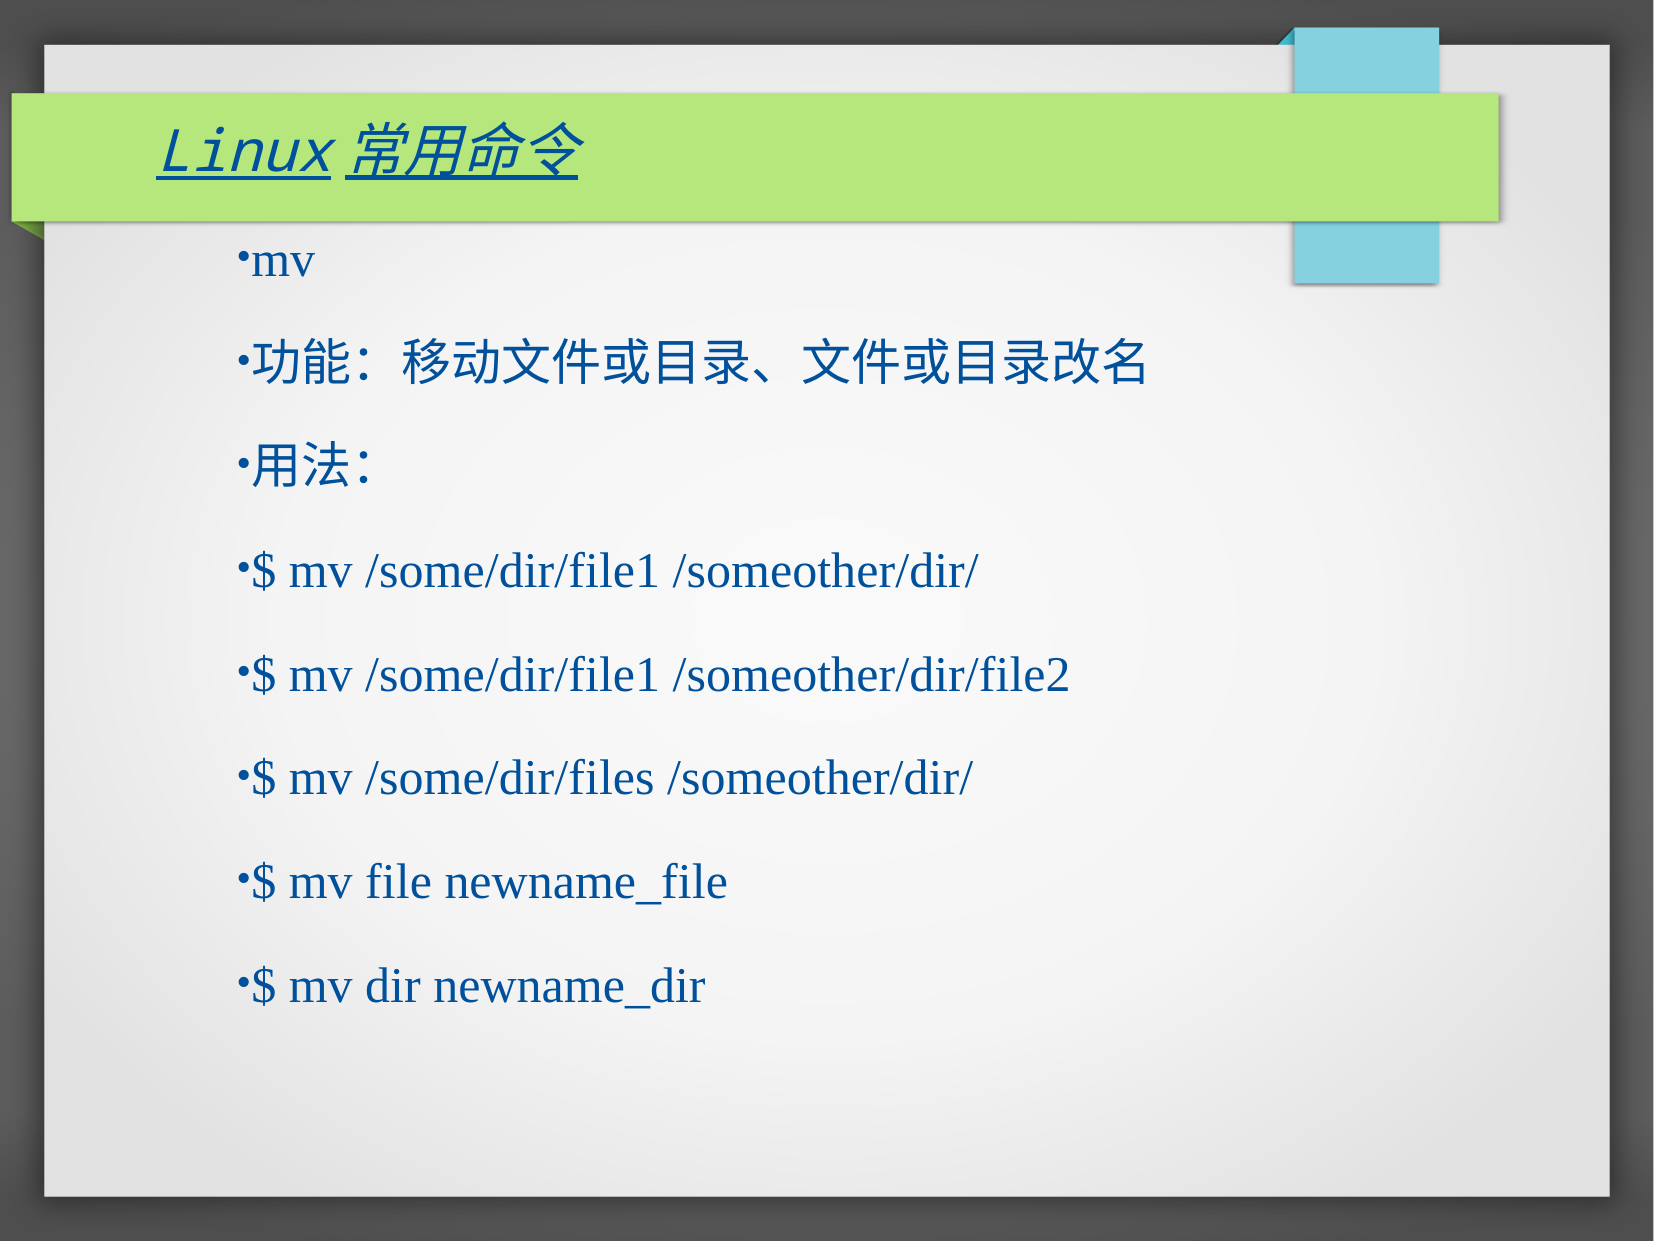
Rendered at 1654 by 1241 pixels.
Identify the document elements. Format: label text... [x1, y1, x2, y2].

text_box Linux常用命令 mv 功能：移动文件或目录、文件或目录改名 用法： $ mv /some/dir/file1 /someother/dir/ $ mv /some/dir/file1 /someother/dir/file2 $ mv /some/dir/files /someother/dir/ $ mv file newname_file $ mv dir newname_dir [71, 105, 1595, 1021]
picture [0, 0, 1654, 1241]
